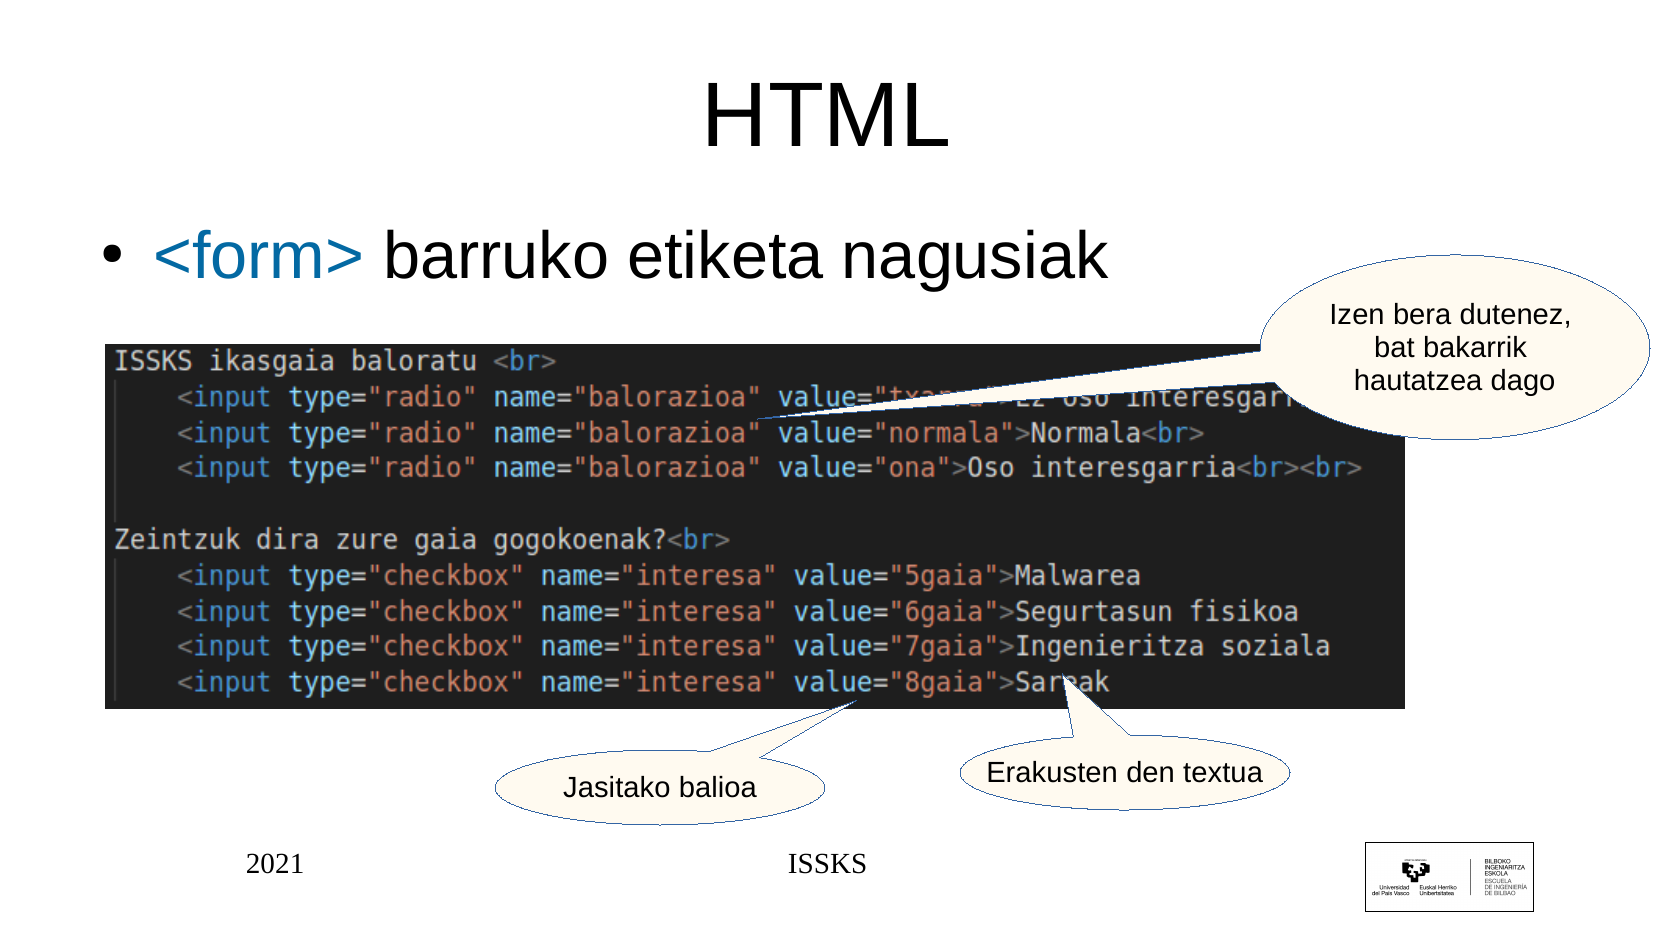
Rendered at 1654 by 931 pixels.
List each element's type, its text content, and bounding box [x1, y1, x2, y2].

text_box Izen bera dutenez, bat bakarrik hautatzea dago [757, 254, 1651, 440]
list <form> barruko etiketa nagusiak [82, 217, 1456, 758]
picture [1366, 843, 1533, 911]
text_box Jasitako balioa [495, 700, 857, 826]
title HTML [82, 37, 1571, 193]
text_box Erakusten den textua [960, 673, 1291, 811]
